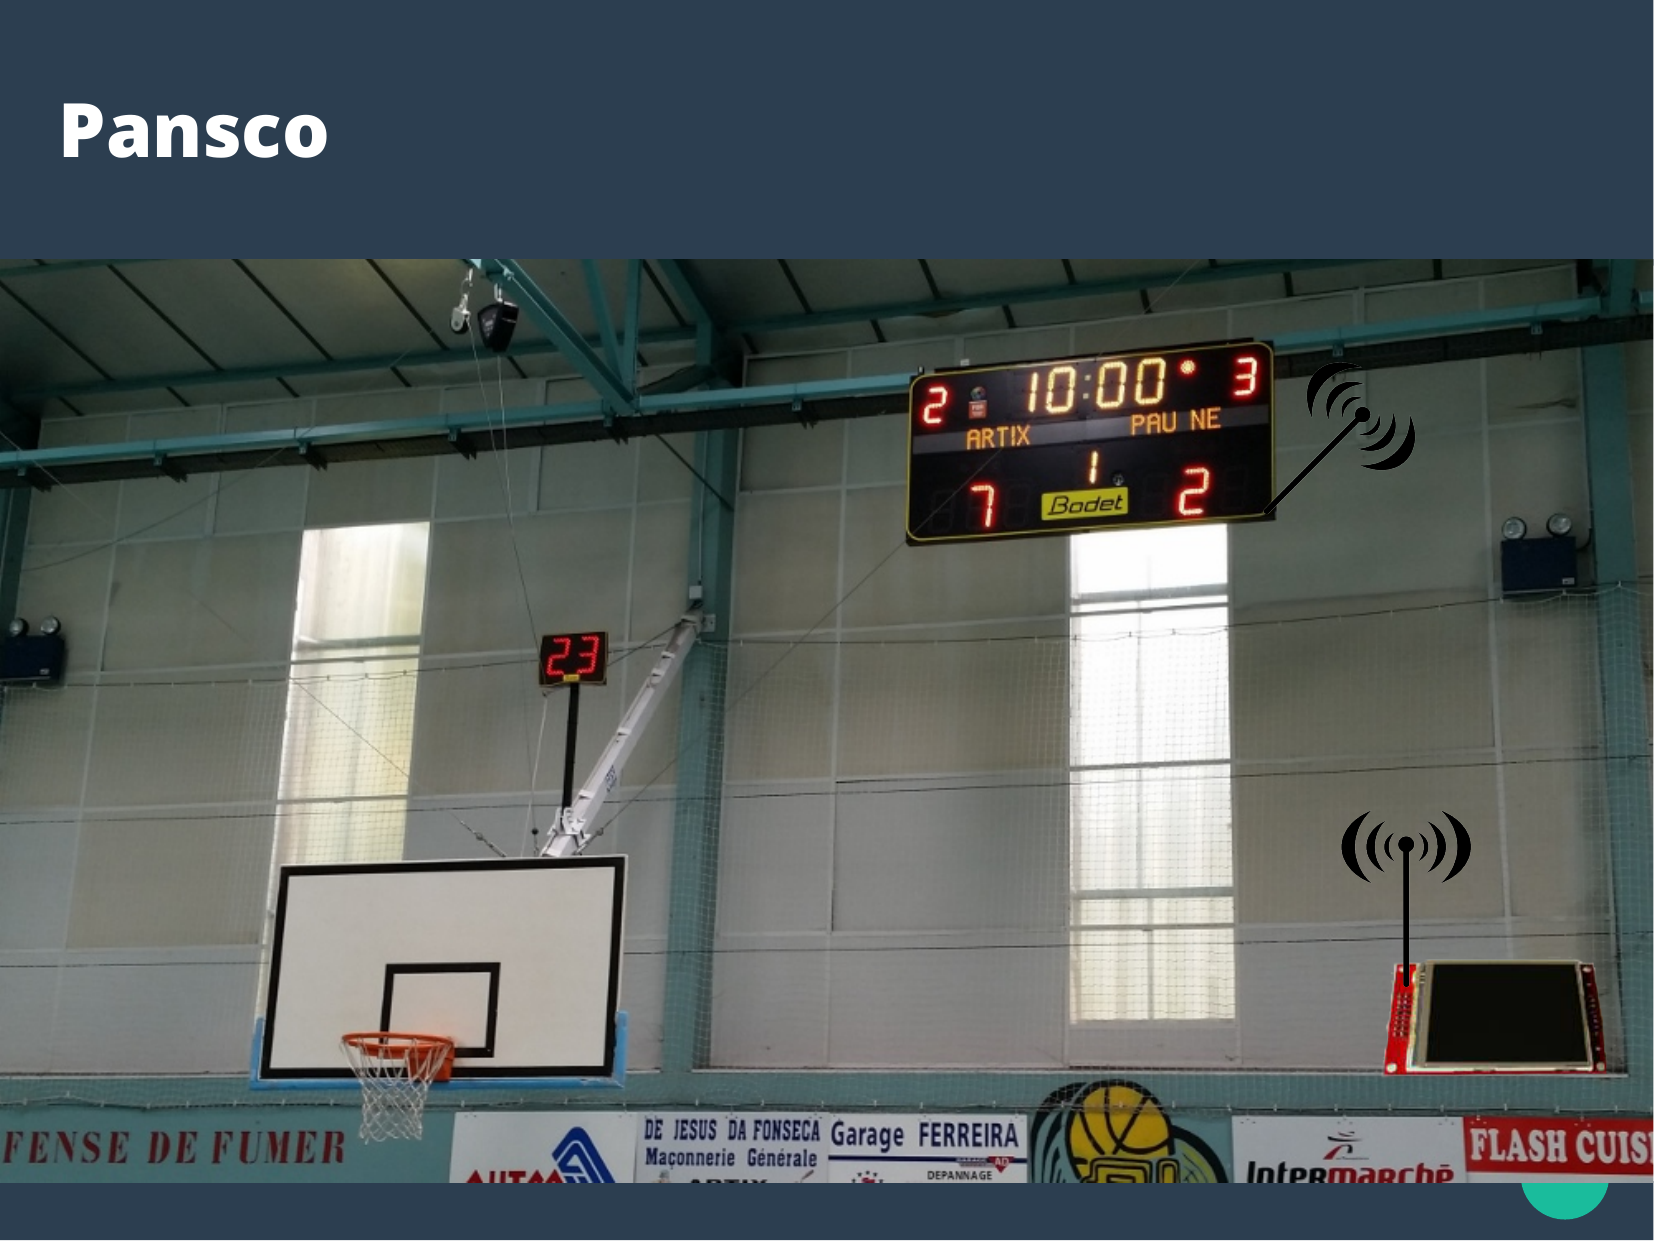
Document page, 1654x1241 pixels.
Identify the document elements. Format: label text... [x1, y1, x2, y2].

picture [0, 259, 1654, 1183]
title Pansco [59, 49, 1595, 207]
